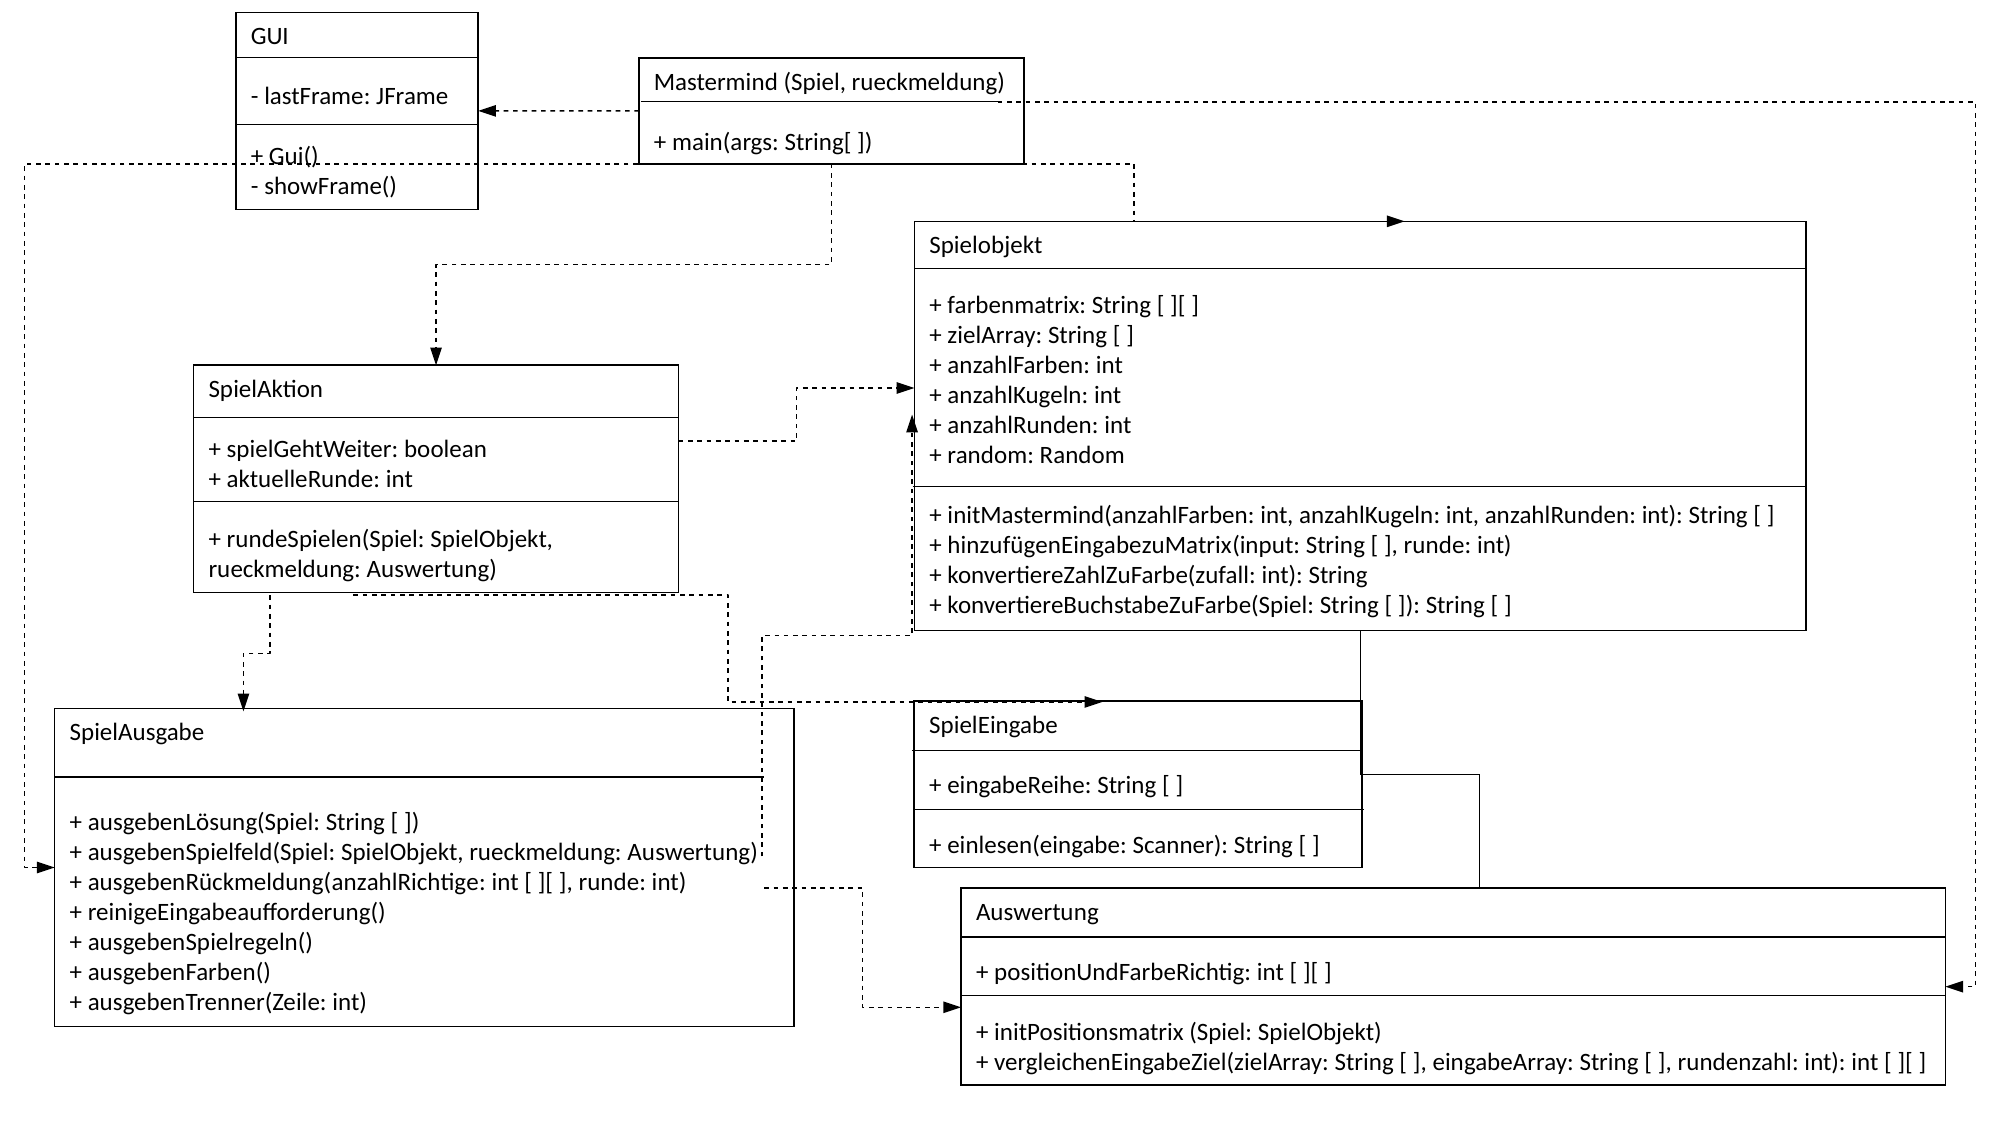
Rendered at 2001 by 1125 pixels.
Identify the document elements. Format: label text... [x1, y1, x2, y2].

text_box SpielAusgabe + ausgebenLösung(Spiel: String [ ]) + ausgebenSpielfeld(Spiel: SpielObjekt, rueckmeldung: Auswertung) + ausgebenRückmeldung(anzahlRichtige: int [ ][ ], runde: int) + reinigeEingabeaufforderung() + ausgebenSpielregeln() + ausgebenFarben() + ausgebenTrenner(Zeile: int) [54, 708, 795, 1027]
text_box SpielAktion + spielGehtWeiter: boolean + aktuelleRunde: int + rundeSpielen(Spiel: SpielObjekt, rueckmeldung: Auswertung) [193, 502, 679, 593]
text_box Spielobjekt + farbenmatrix: String [ ][ ] + zielArray: String [ ] + anzahlFarben: int + anzahlKugeln: int + anzahlRunden: int + random: Random + initMastermind(anzahlFarben: int, anzahlKugeln: int, anzahlRunden: int): String [ ] + hinzufügenEingabezuMatrix(input: String [ ], runde: int) + konvertiereZahlZuFarbe(zufall: int): String + konvertiereBuchstabeZuFarbe(Spiel: String [ ]): String [ ] [914, 221, 1807, 631]
text_box SpielAktion + spielGehtWeiter: boolean + aktuelleRunde: int + rundeSpielen(Spiel: SpielObjekt, rueckmeldung: Auswertung) [193, 365, 679, 417]
text_box Mastermind (Spiel, rueckmeldung) + main(args: String[ ]) [639, 57, 1024, 164]
text_box SpielAktion + spielGehtWeiter: boolean + aktuelleRunde: int + rundeSpielen(Spiel: SpielObjekt, rueckmeldung: Auswertung) [193, 418, 679, 501]
text_box SpielEingabe + eingabeReihe: String [ ] + einlesen(eingabe: Scanner): String [ ] [914, 751, 1362, 809]
text_box SpielEingabe + eingabeReihe: String [ ] + einlesen(eingabe: Scanner): String [ ] [914, 810, 1362, 868]
text_box Auswertung + positionUndFarbeRichtig: int [ ][ ] + initPositionsmatrix (Spiel: SpielObjekt) + vergleichenEingabeZiel(zielArray: String [ ], eingabeArray: String [ ], rundenzahl: int): int [ ][ ] [961, 888, 1946, 1086]
text_box GUI - lastFrame: JFrame + Gui() - showFrame() [235, 12, 479, 210]
text_box SpielEingabe + eingabeReihe: String [ ] + einlesen(eingabe: Scanner): String [ ] [914, 700, 1360, 750]
